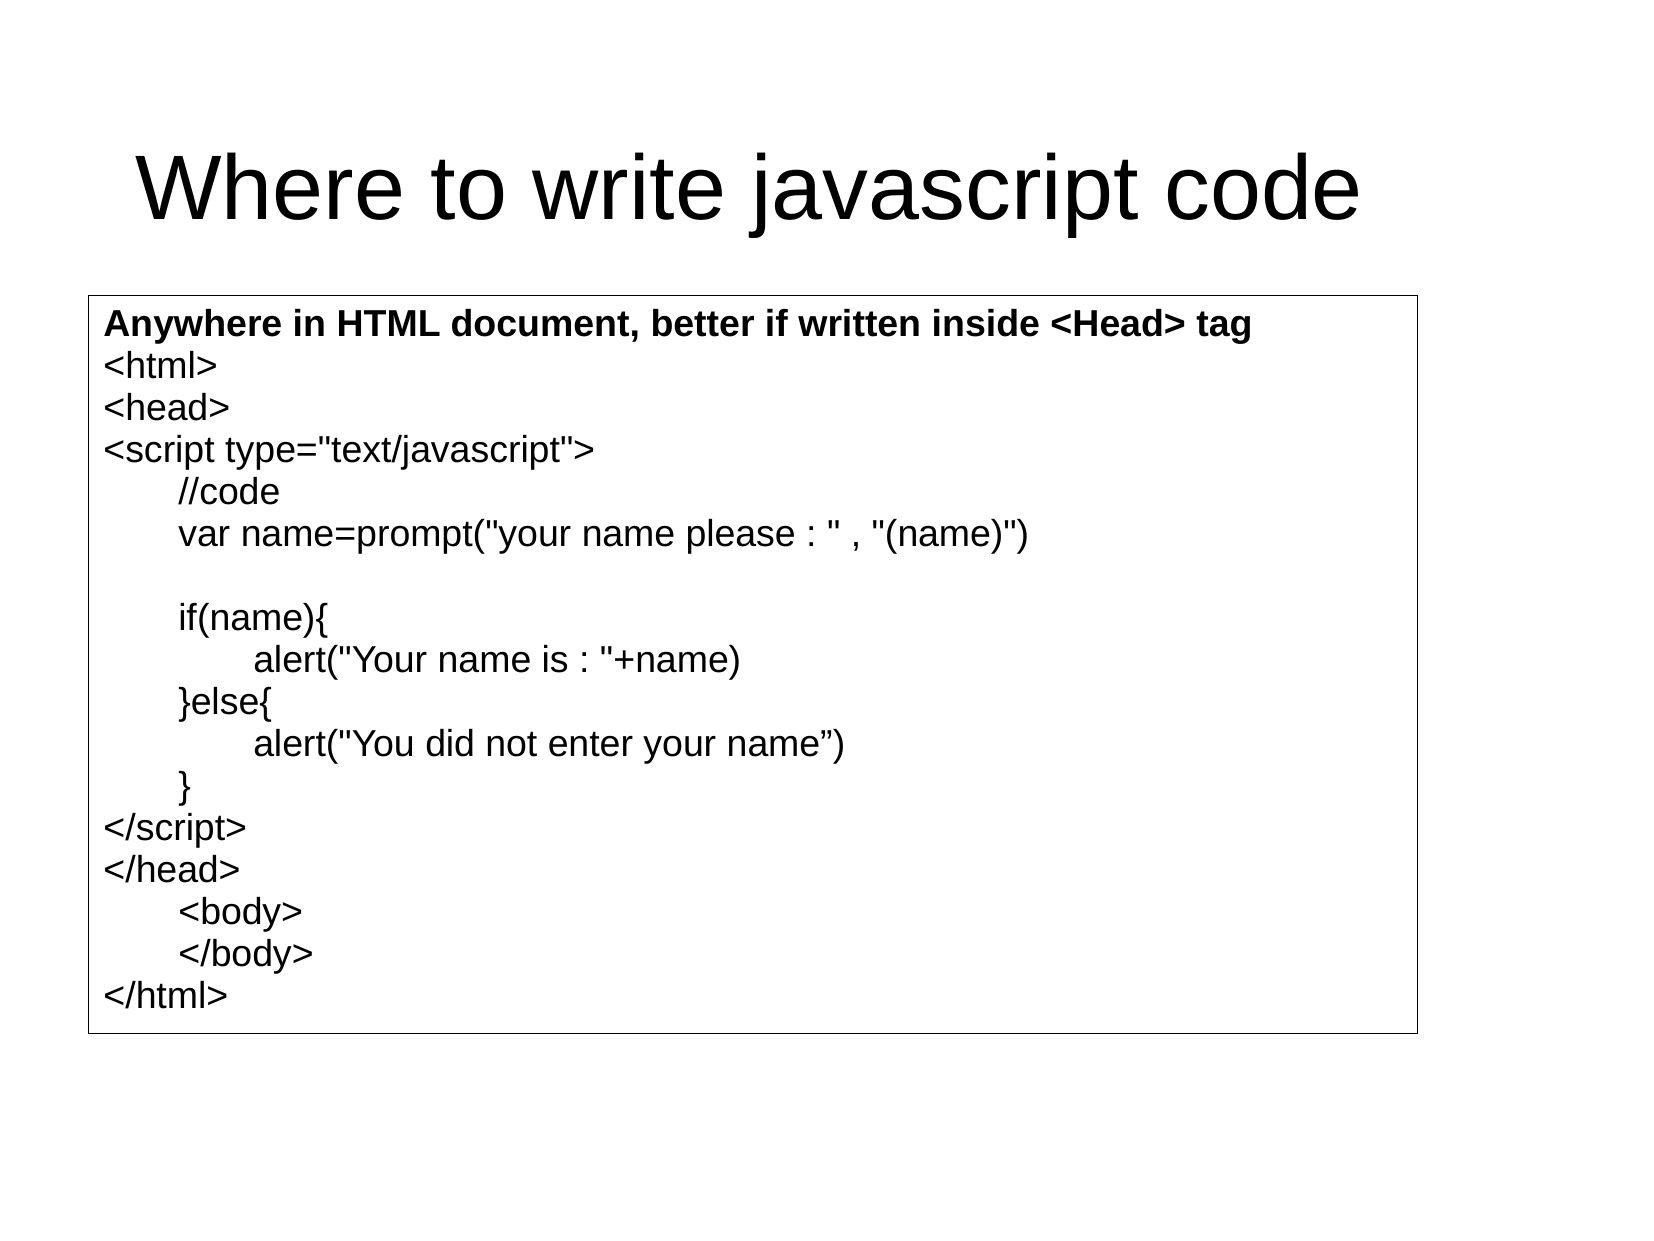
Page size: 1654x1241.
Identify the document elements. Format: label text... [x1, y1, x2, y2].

text_box Anywhere in HTML document, better if written inside <Head> tag <html> <head> <script type="text/javascript"> //code var name=prompt("your name please : " , "(name)") if(name){ alert("Your name is : "+name) }else{ alert("You did not enter your name”) } </script> </head> <body> </body> </html> [88, 295, 1418, 1034]
title Where to write javascript code [75, 75, 1426, 301]
